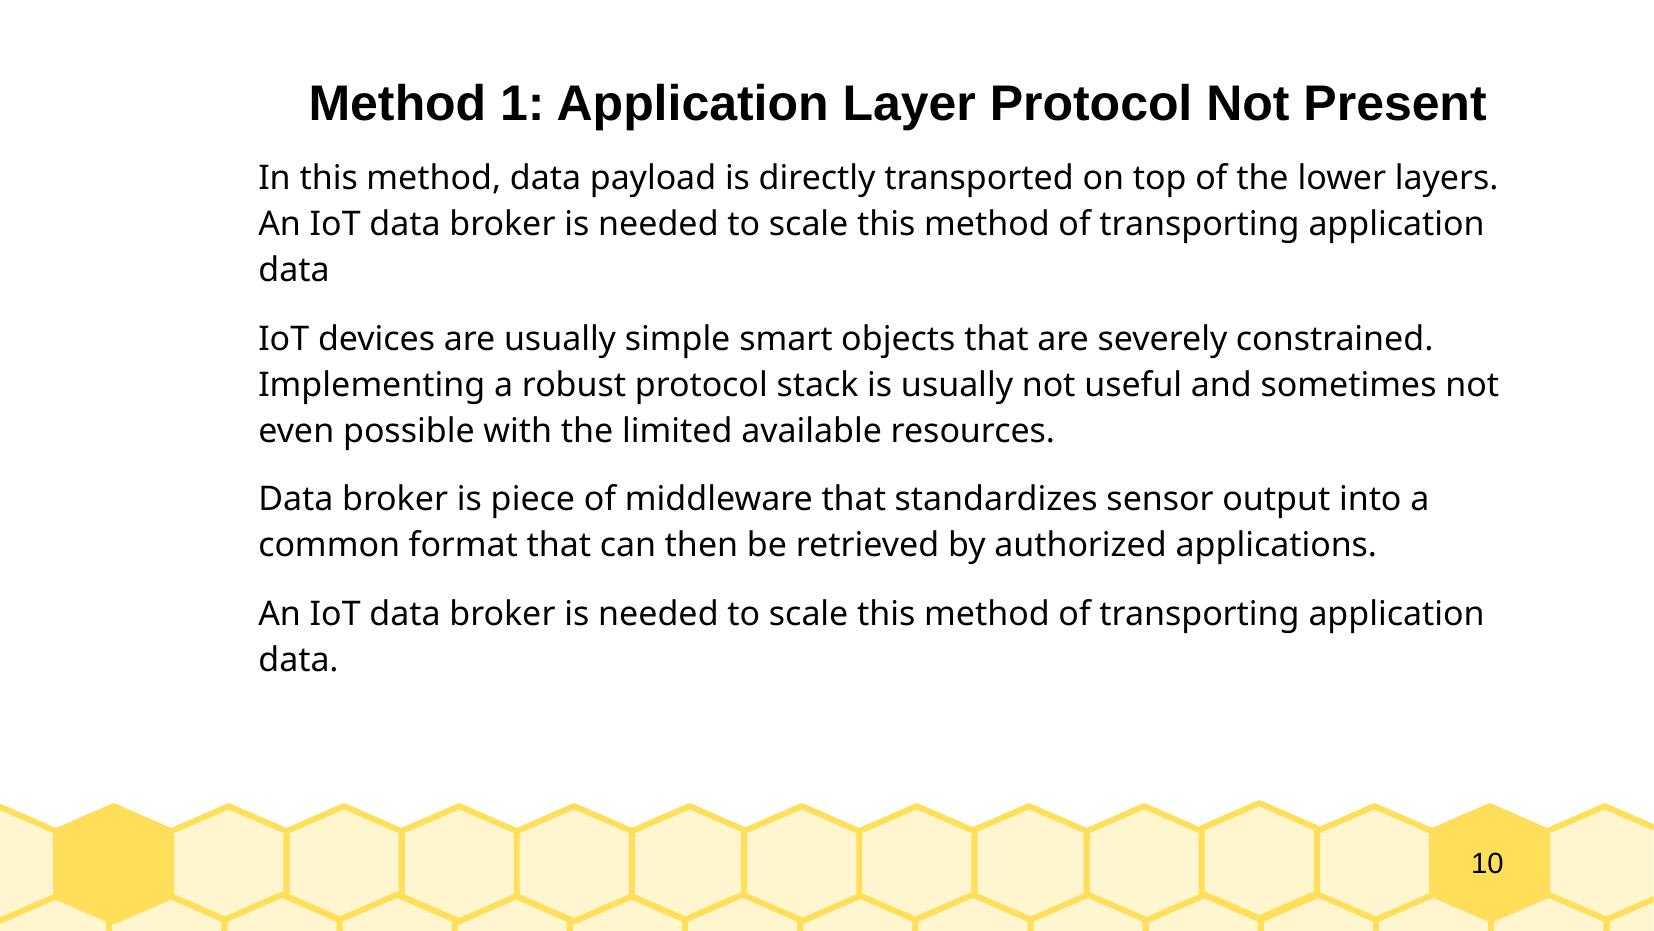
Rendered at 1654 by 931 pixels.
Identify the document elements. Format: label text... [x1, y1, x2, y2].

list Method 1: Application Layer Protocol Not Present In this method, data payload is directly transported on top of the lower layers. An IoT data broker is needed to scale this method of transporting application data IoT devices are usually simple smart objects that are severely constrained. Implementing a robust protocol stack is usually not useful and sometimes not even possible with the limited available resources. Data broker is piece of middleware that standardizes sensor output into a common format that can then be retrieved by authorized applications. An IoT data broker is needed to scale this method of transporting application data. [187, 75, 1538, 788]
